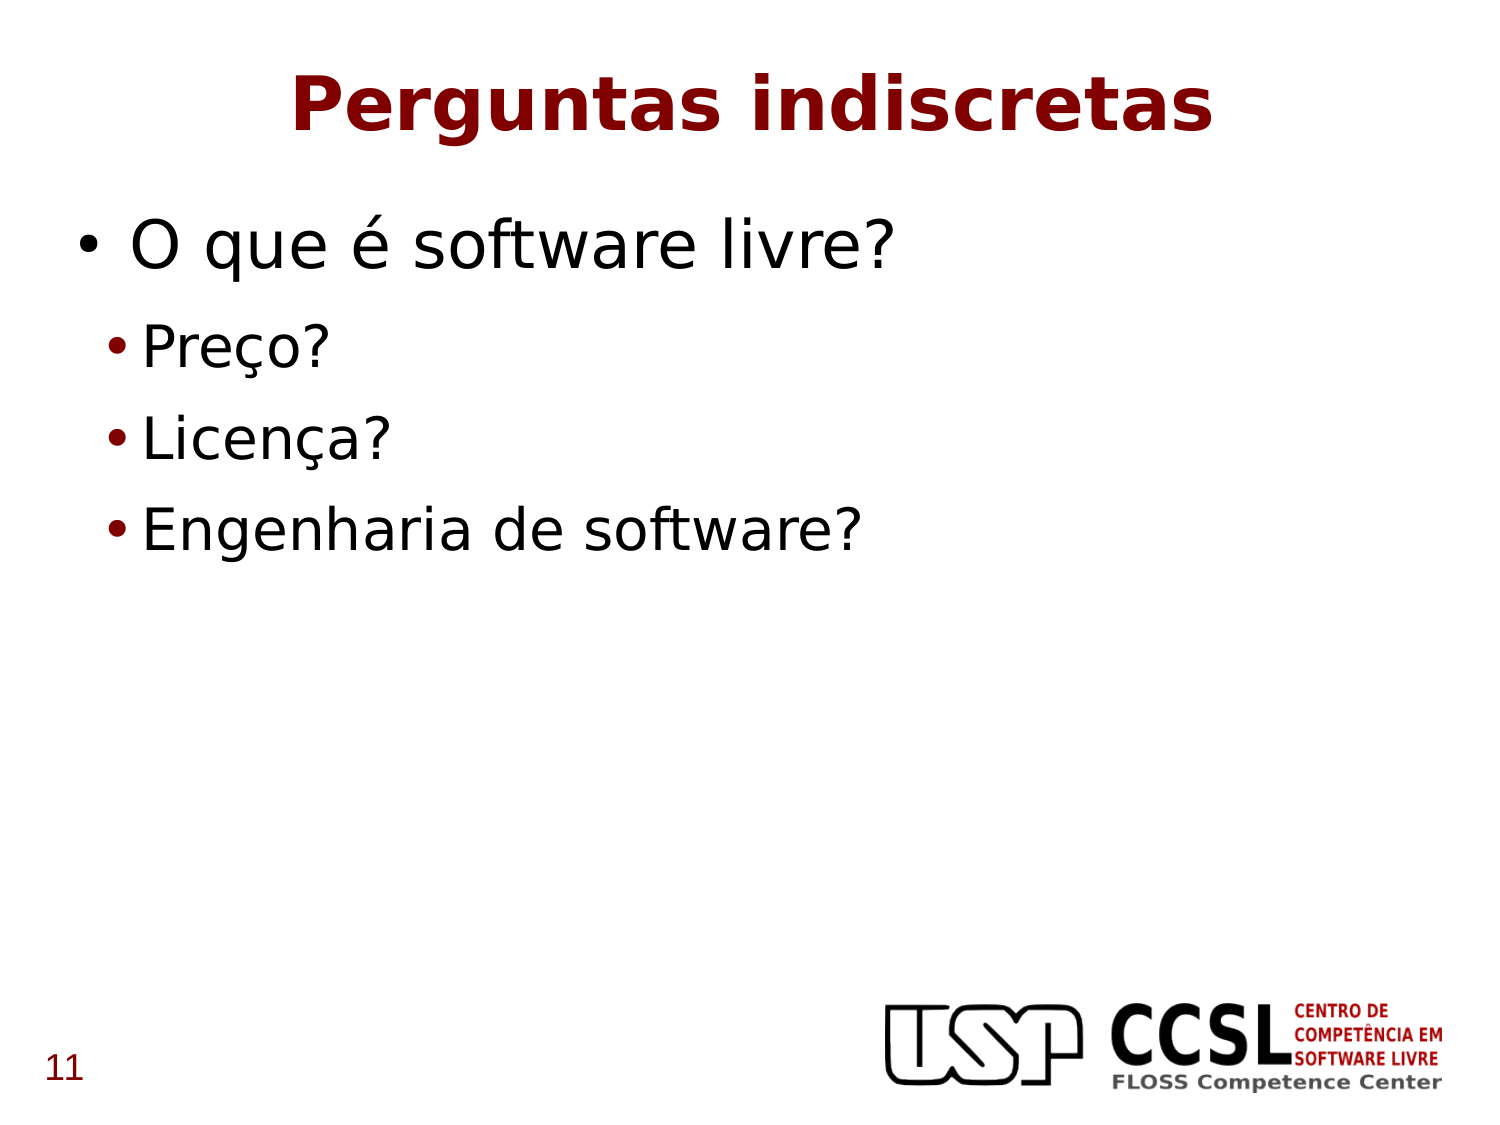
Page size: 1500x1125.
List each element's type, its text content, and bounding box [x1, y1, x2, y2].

list O que é software livre? Preço? Licença? Engenharia de software? [59, 206, 1447, 950]
title Perguntas indiscretas [59, 29, 1447, 180]
picture [885, 1003, 1442, 1093]
